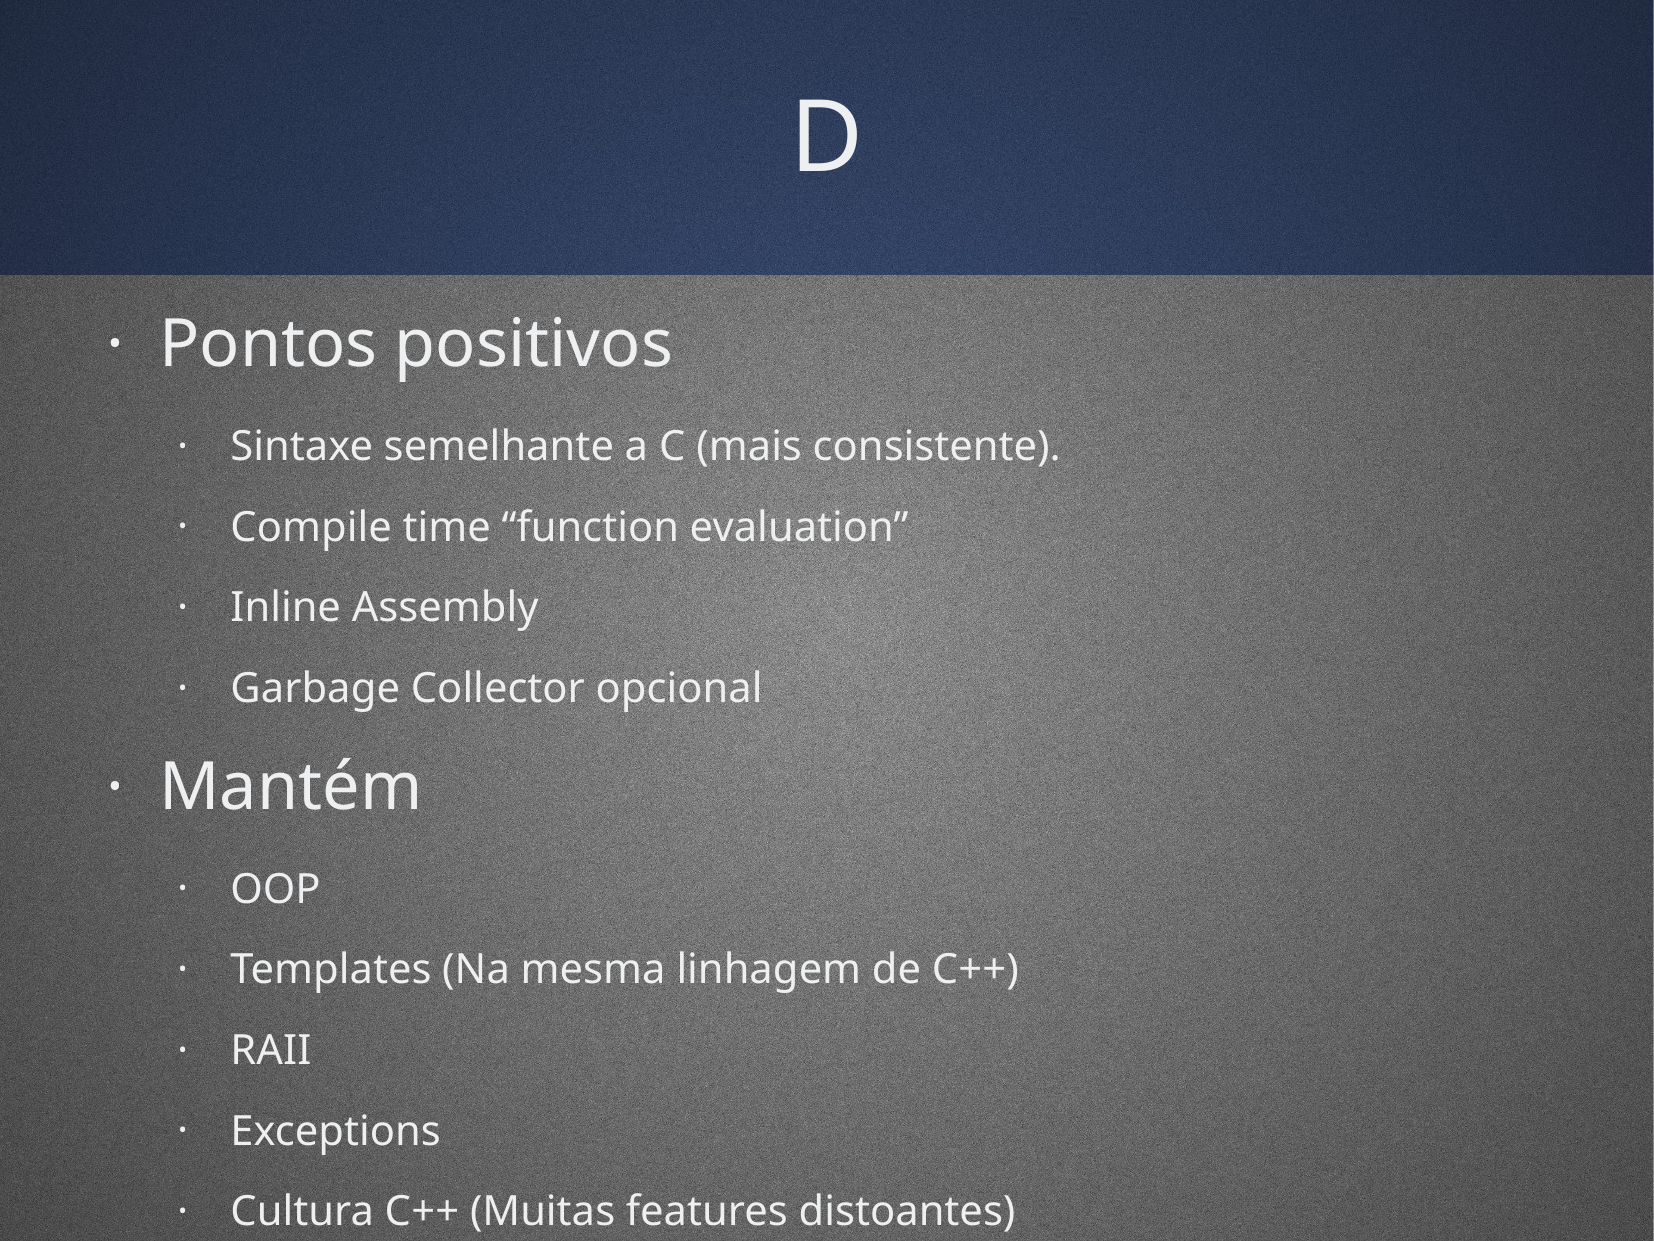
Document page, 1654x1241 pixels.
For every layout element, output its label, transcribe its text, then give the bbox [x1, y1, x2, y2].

picture [0, 0, 1654, 1241]
list Pontos positivos Sintaxe semelhante a C (mais consistente). Compile time “function evaluation” Inline Assembly Garbage Collector opcional Mantém OOP Templates (Na mesma linhagem de C++) RAII Exceptions Cultura C++ (Muitas features distoantes) Tenta ser “Better C++” [88, 295, 1565, 1241]
title D [88, 29, 1565, 237]
